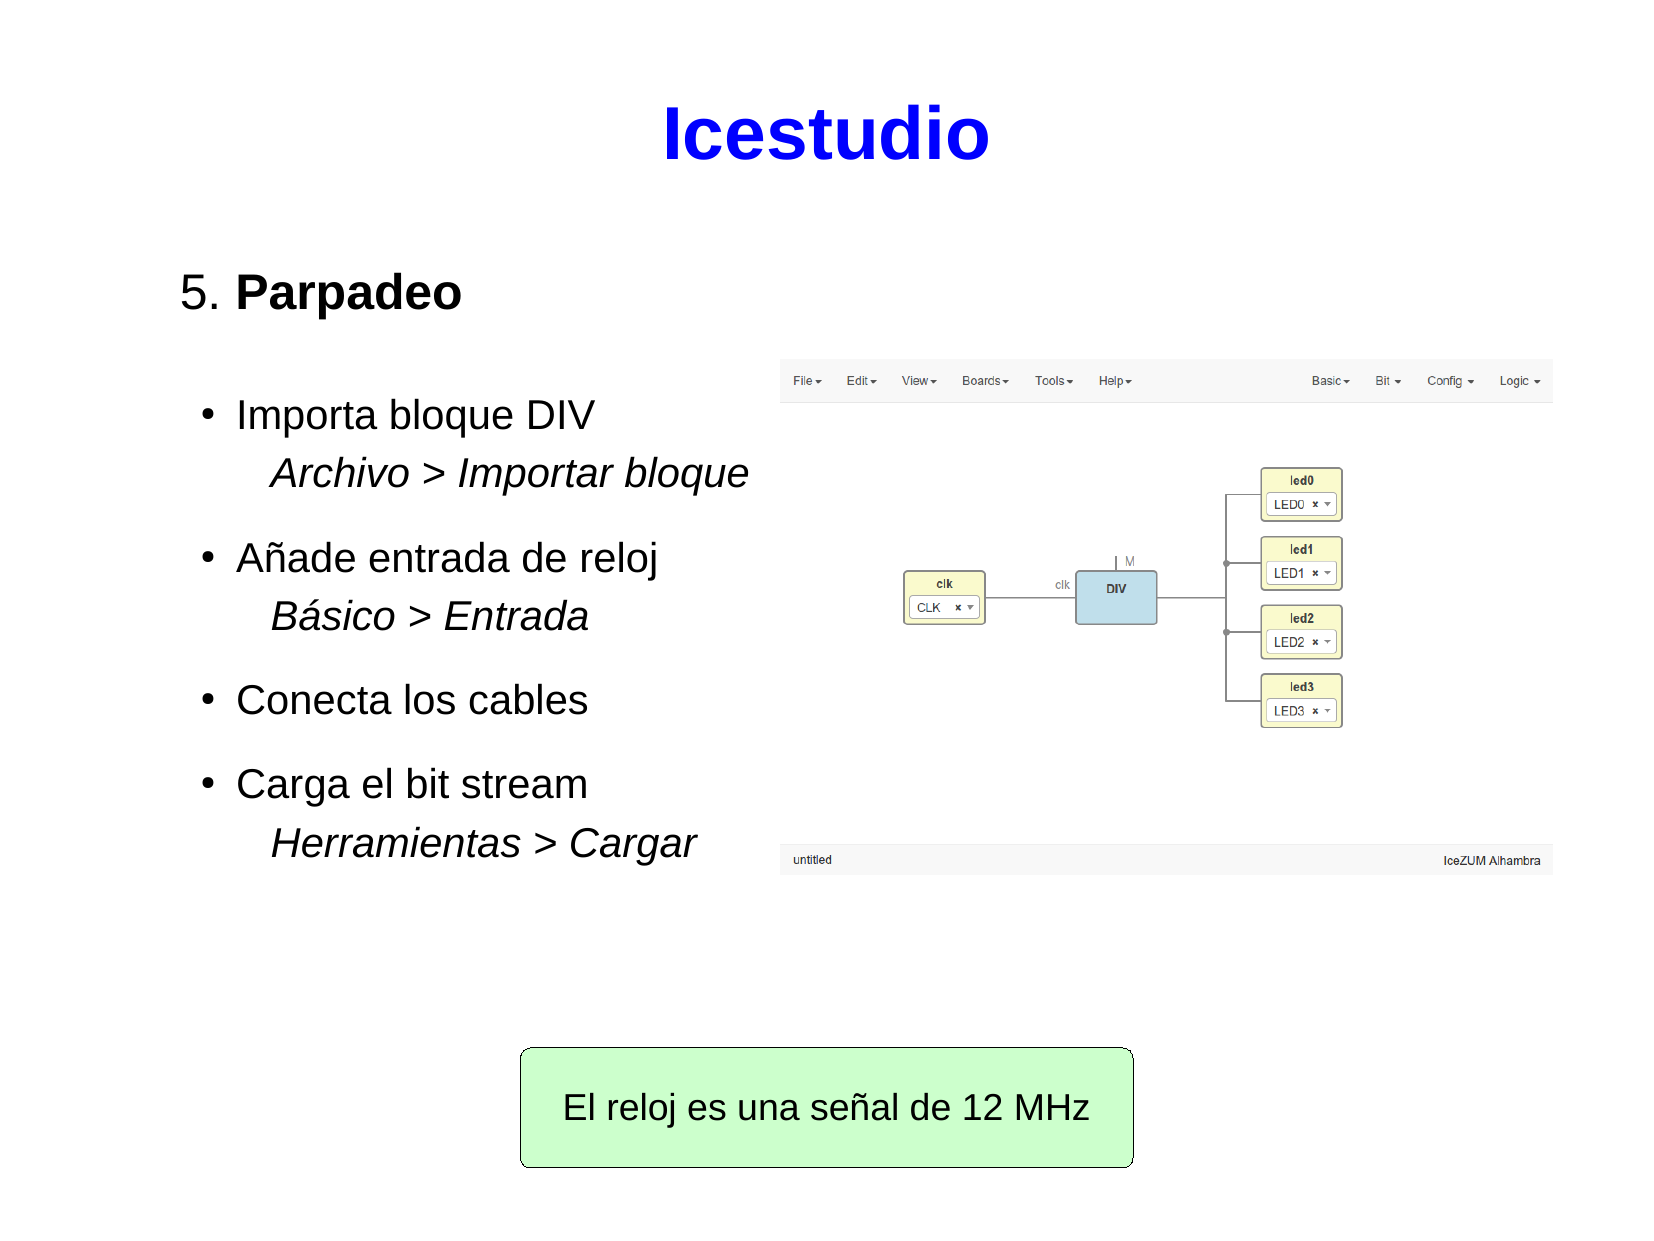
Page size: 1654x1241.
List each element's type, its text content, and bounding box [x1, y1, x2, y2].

text_box Importa bloque DIV Archivo > Importar bloque Añade entrada de reloj Básico > Entrada Conecta los cables Carga el bit stream Herramientas > Cargar [185, 384, 1486, 1192]
title Icestudio [82, 30, 1571, 238]
picture [780, 359, 1553, 875]
text_box El reloj es una señal de 12 MHz [520, 1047, 1134, 1168]
text_box 5. Parpadeo [165, 239, 665, 345]
